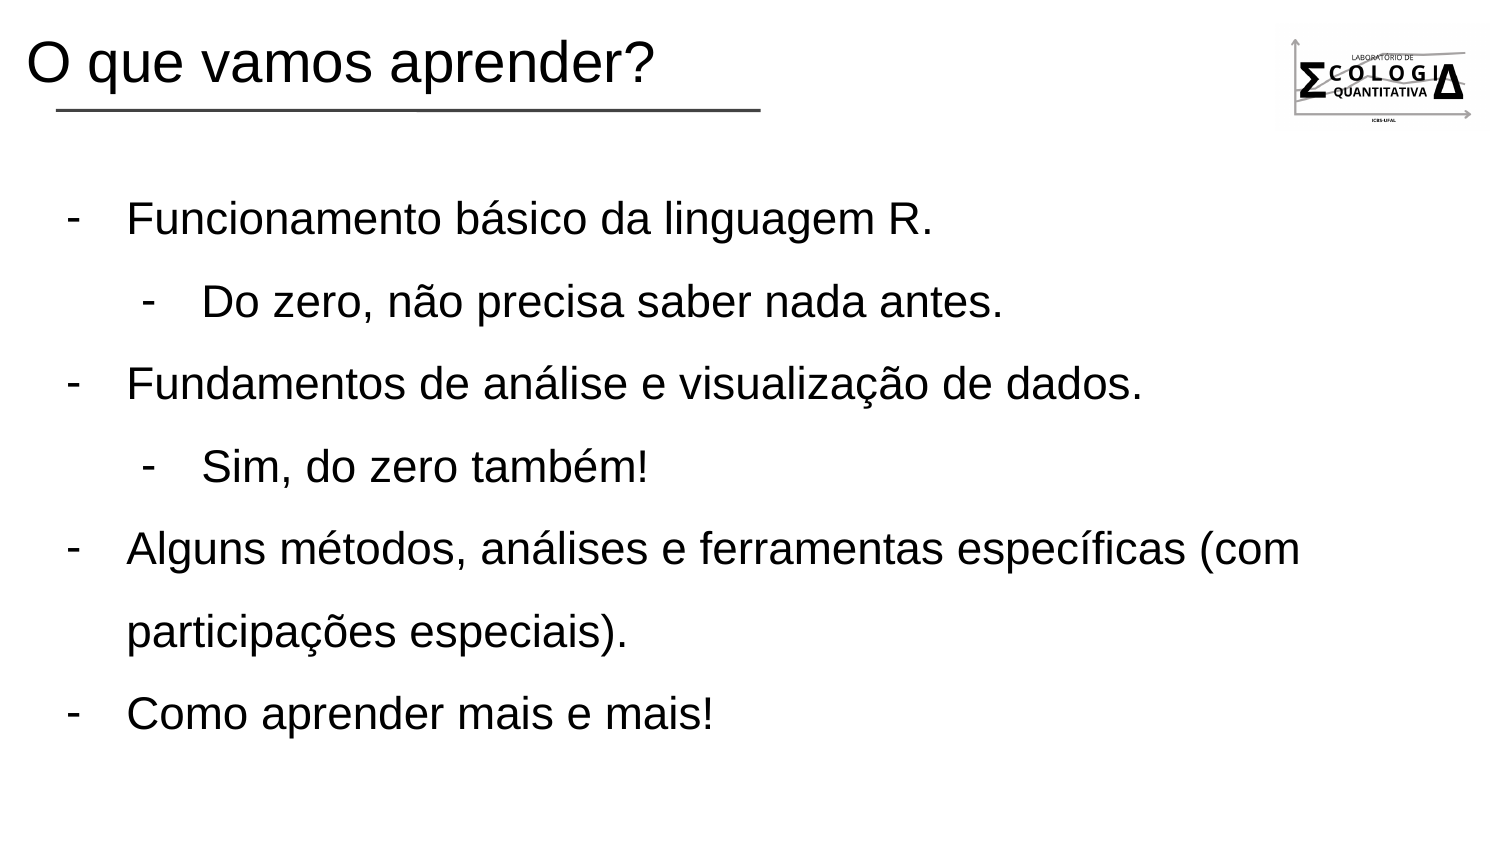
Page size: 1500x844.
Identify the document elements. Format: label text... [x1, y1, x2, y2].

text_box O que vamos aprender? [11, 9, 1210, 117]
picture [1275, 23, 1490, 131]
text_box Funcionamento básico da linguagem R. Do zero, não precisa saber nada antes. Fundamentos de análise e visualização de dados. Sim, do zero também! Alguns métodos, análises e ferramentas específicas (com participações especiais). Como aprender mais e mais! [36, 146, 1427, 729]
